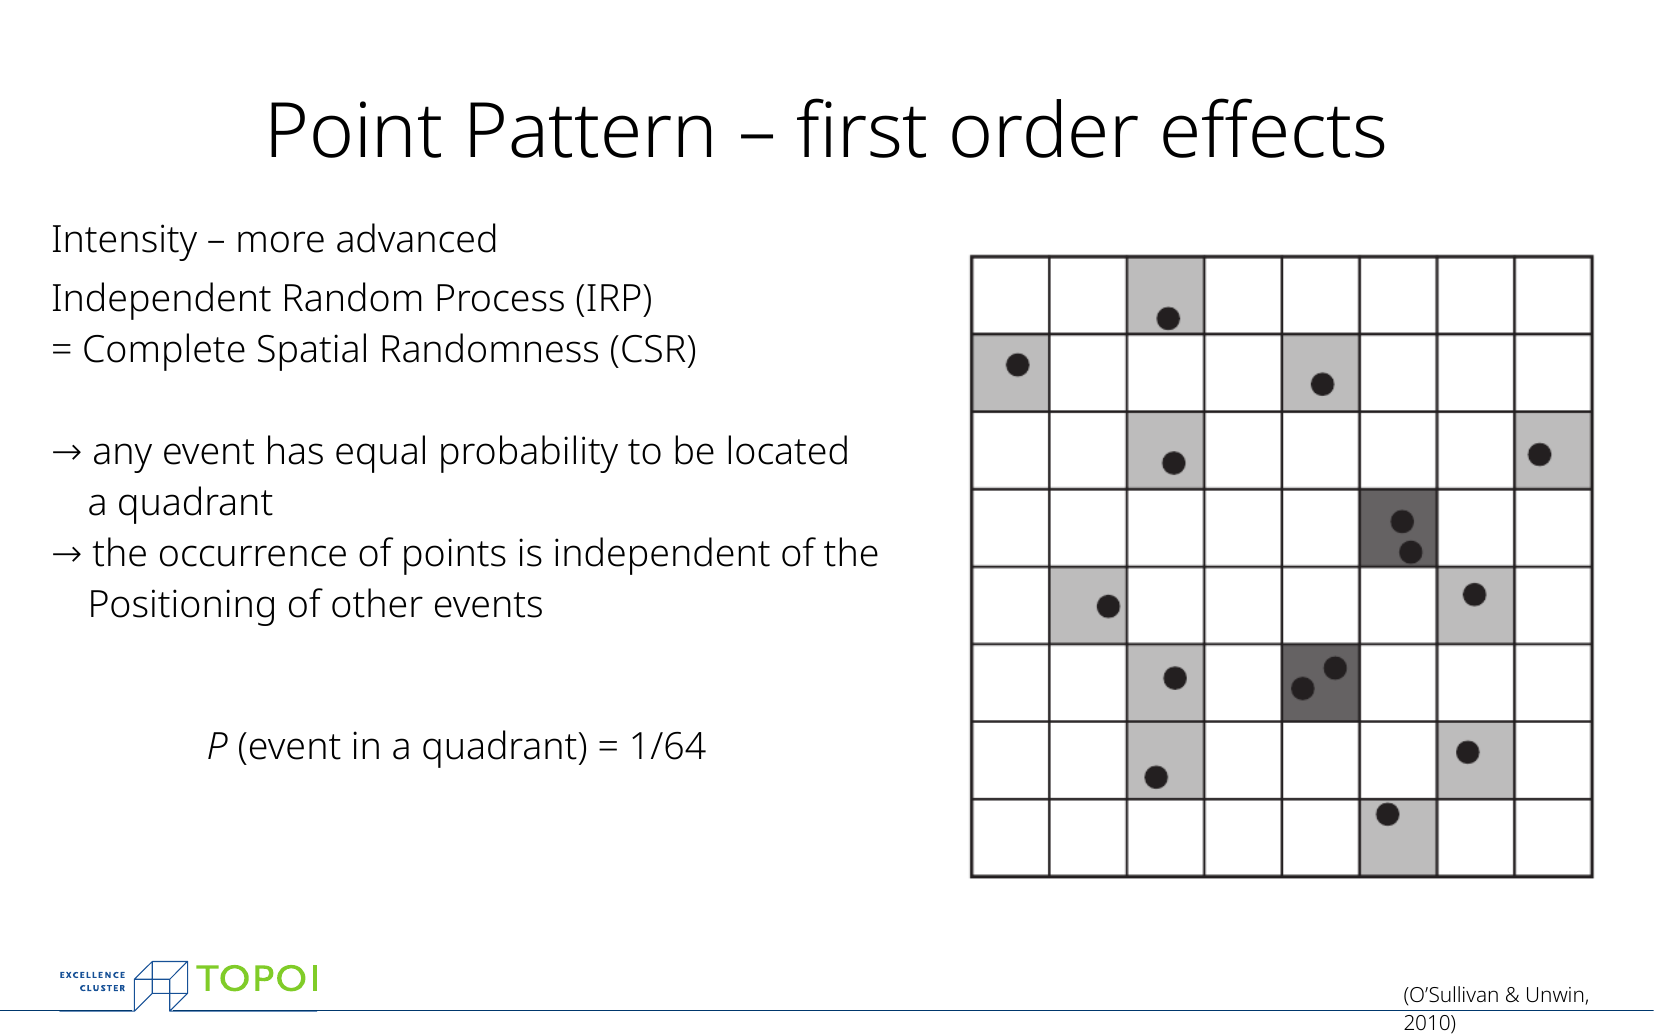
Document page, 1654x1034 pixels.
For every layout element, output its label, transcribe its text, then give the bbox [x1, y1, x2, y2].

picture [965, 247, 1599, 897]
text_box P (event in a quadrant) = 1/64 [191, 711, 719, 778]
text_box Independent Random Process (IRP) = Complete Spatial Randomness (CSR) → any event has equal probability to be located a quadrant → the occurrence of points is independent of the Positioning of other events [36, 264, 898, 689]
text_box Intensity – more advanced [36, 204, 508, 264]
title Point Pattern – first order effects [82, 41, 1571, 214]
text_box (O’Sullivan & Unwin, 2010) [1388, 972, 1654, 1016]
